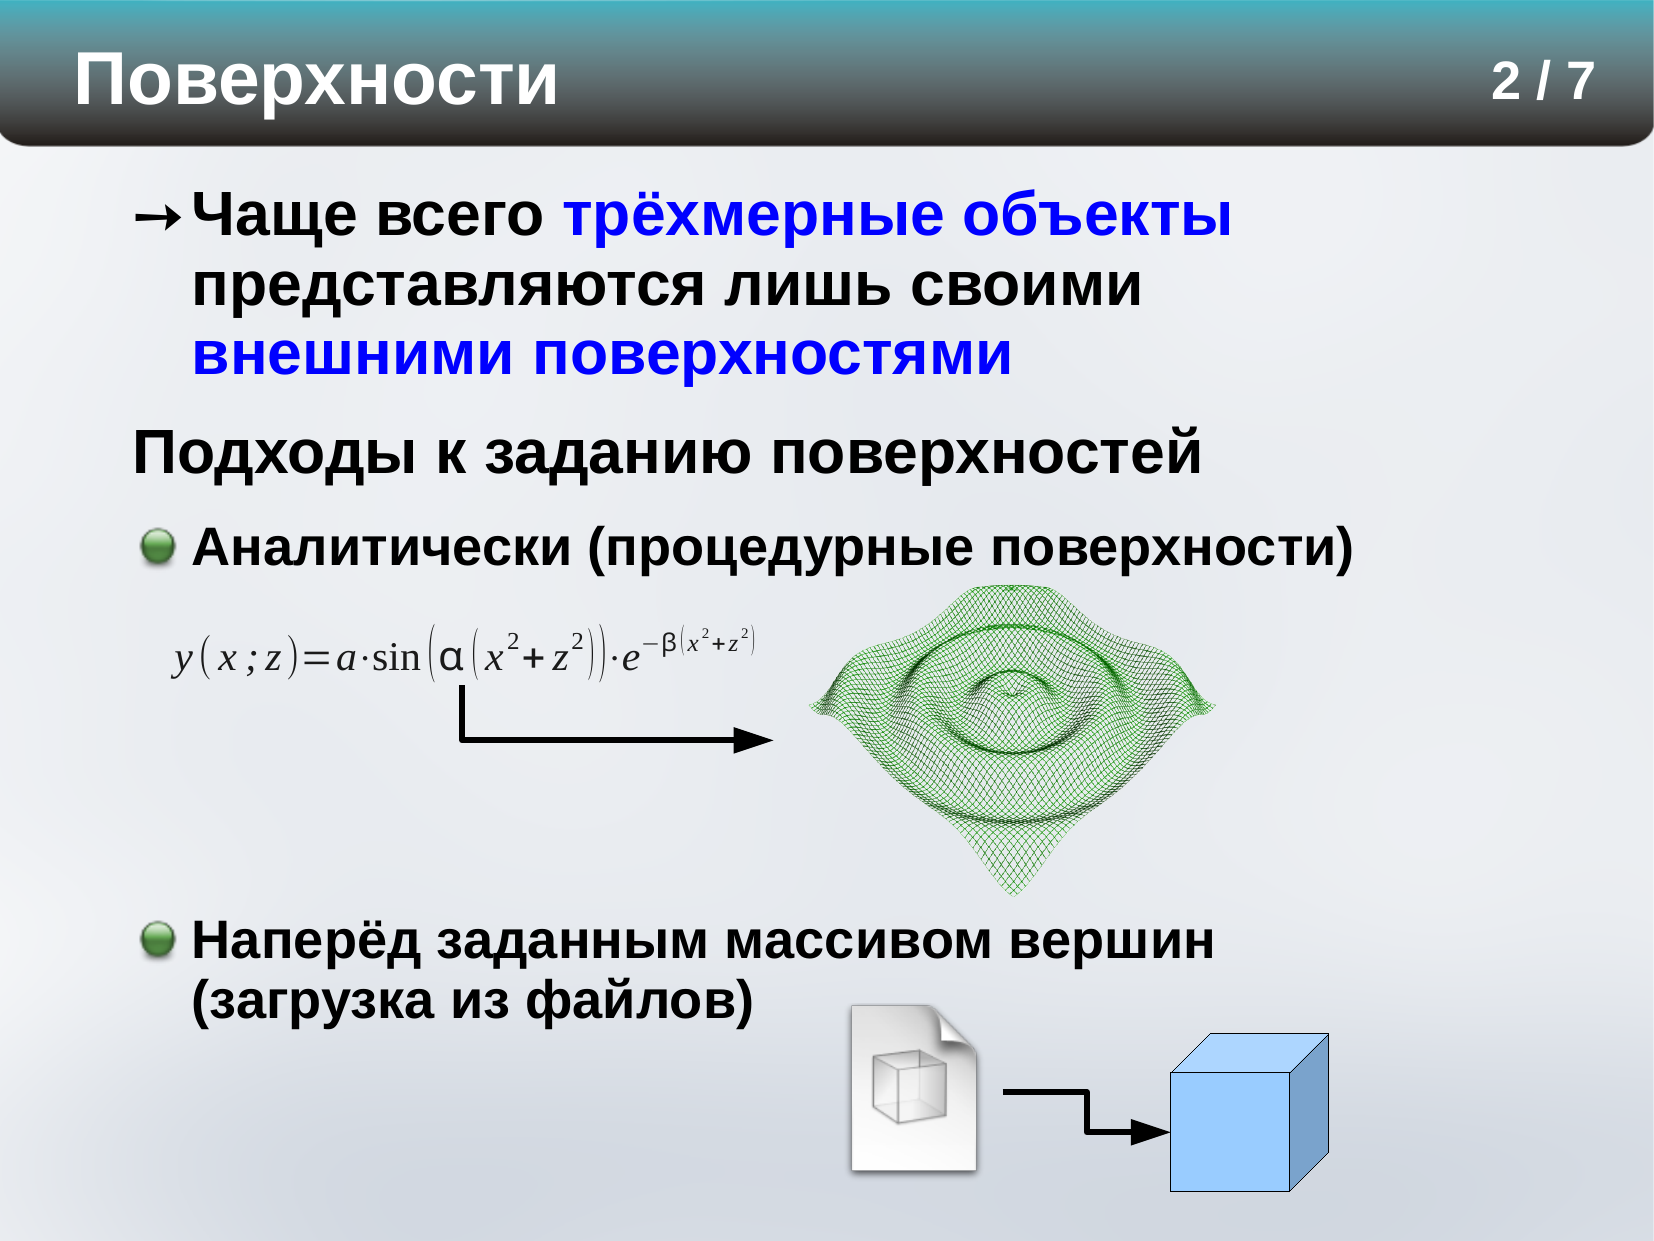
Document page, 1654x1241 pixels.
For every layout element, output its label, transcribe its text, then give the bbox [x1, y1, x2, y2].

text_box Поверхности [59, 29, 1182, 129]
picture [0, 0, 1654, 1241]
text_box Чаще всего трёхмерные объекты представляются лишь своими внешними поверхностями Подходы к заданию поверхностей Аналитически (процедурные поверхности) Наперёд заданным массивом вершин (загрузка из файлов) [118, 171, 1536, 1038]
chart [163, 621, 761, 686]
text_box <номер> / 7 [1476, 42, 1654, 119]
text_box [1170, 1033, 1329, 1192]
